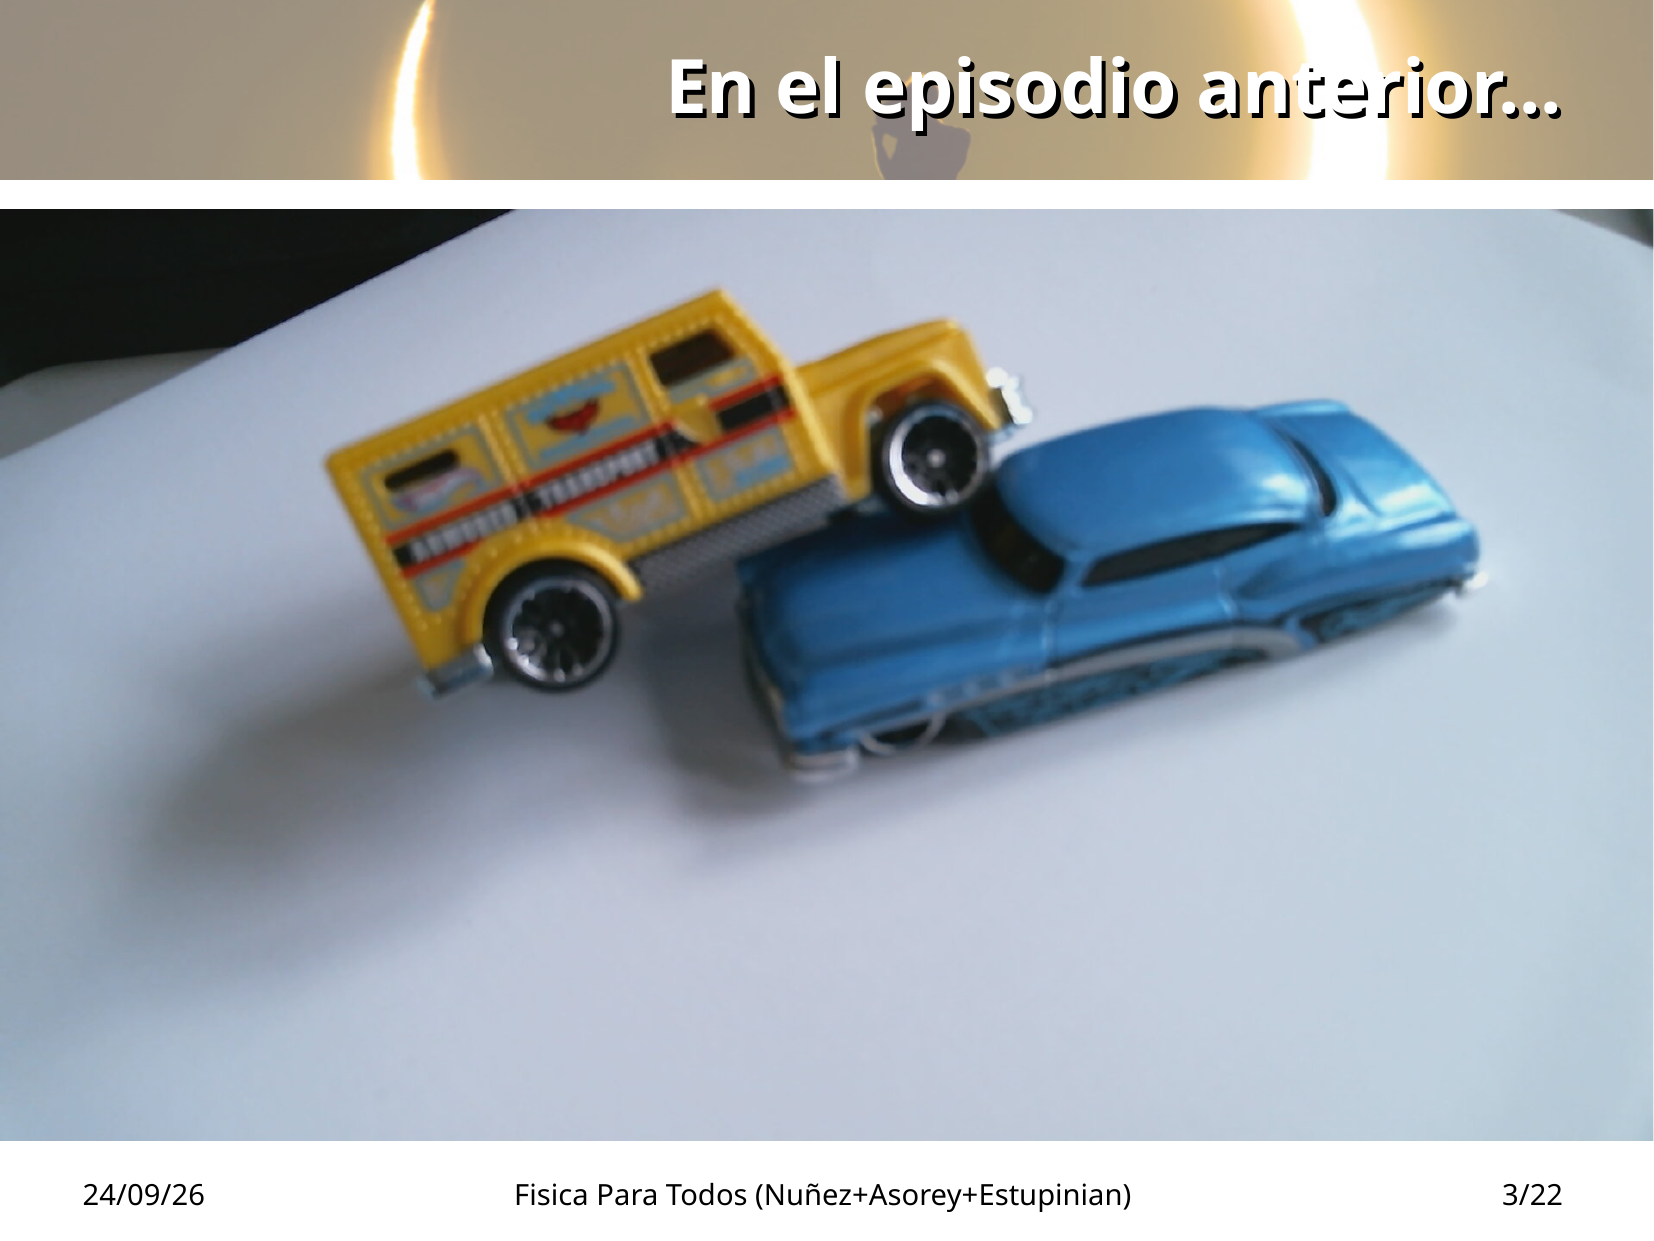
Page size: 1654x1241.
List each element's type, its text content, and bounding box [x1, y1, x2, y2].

picture [0, 209, 1654, 1141]
title En el episodio anterior... [75, 19, 1564, 151]
picture [0, 0, 1654, 180]
